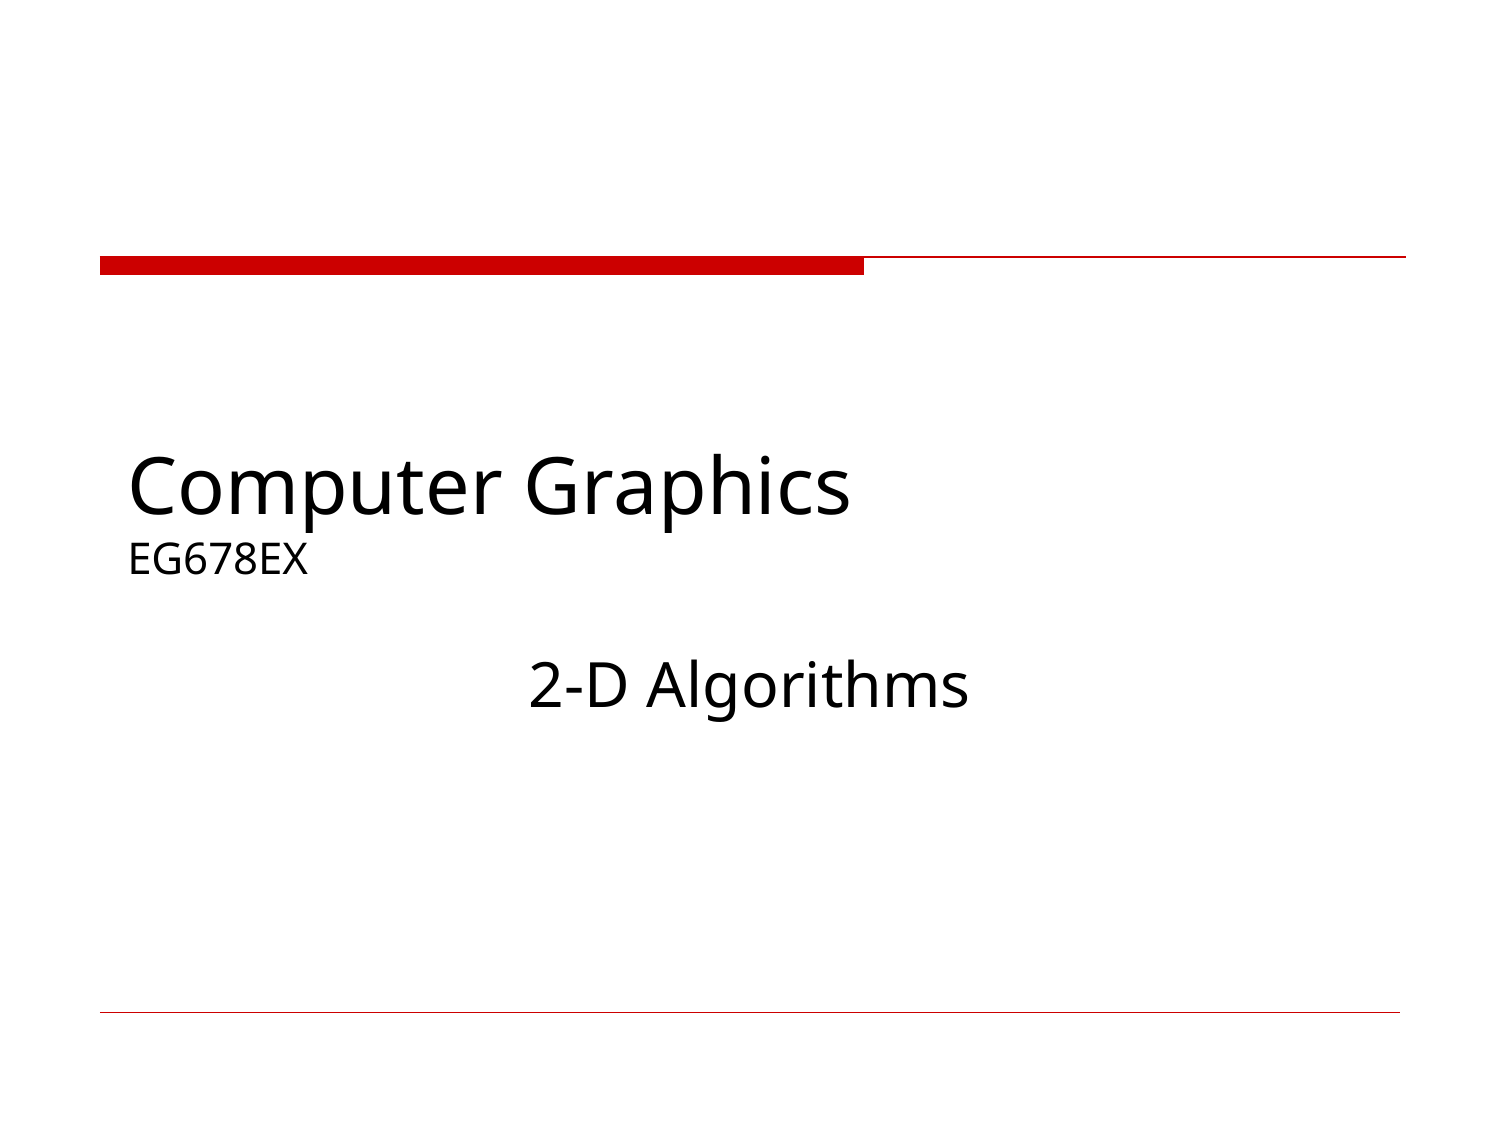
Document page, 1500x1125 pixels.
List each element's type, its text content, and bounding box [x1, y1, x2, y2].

title Computer Graphics EG678EX [112, 349, 1388, 591]
subtitle 2-D Algorithms [225, 637, 1276, 925]
